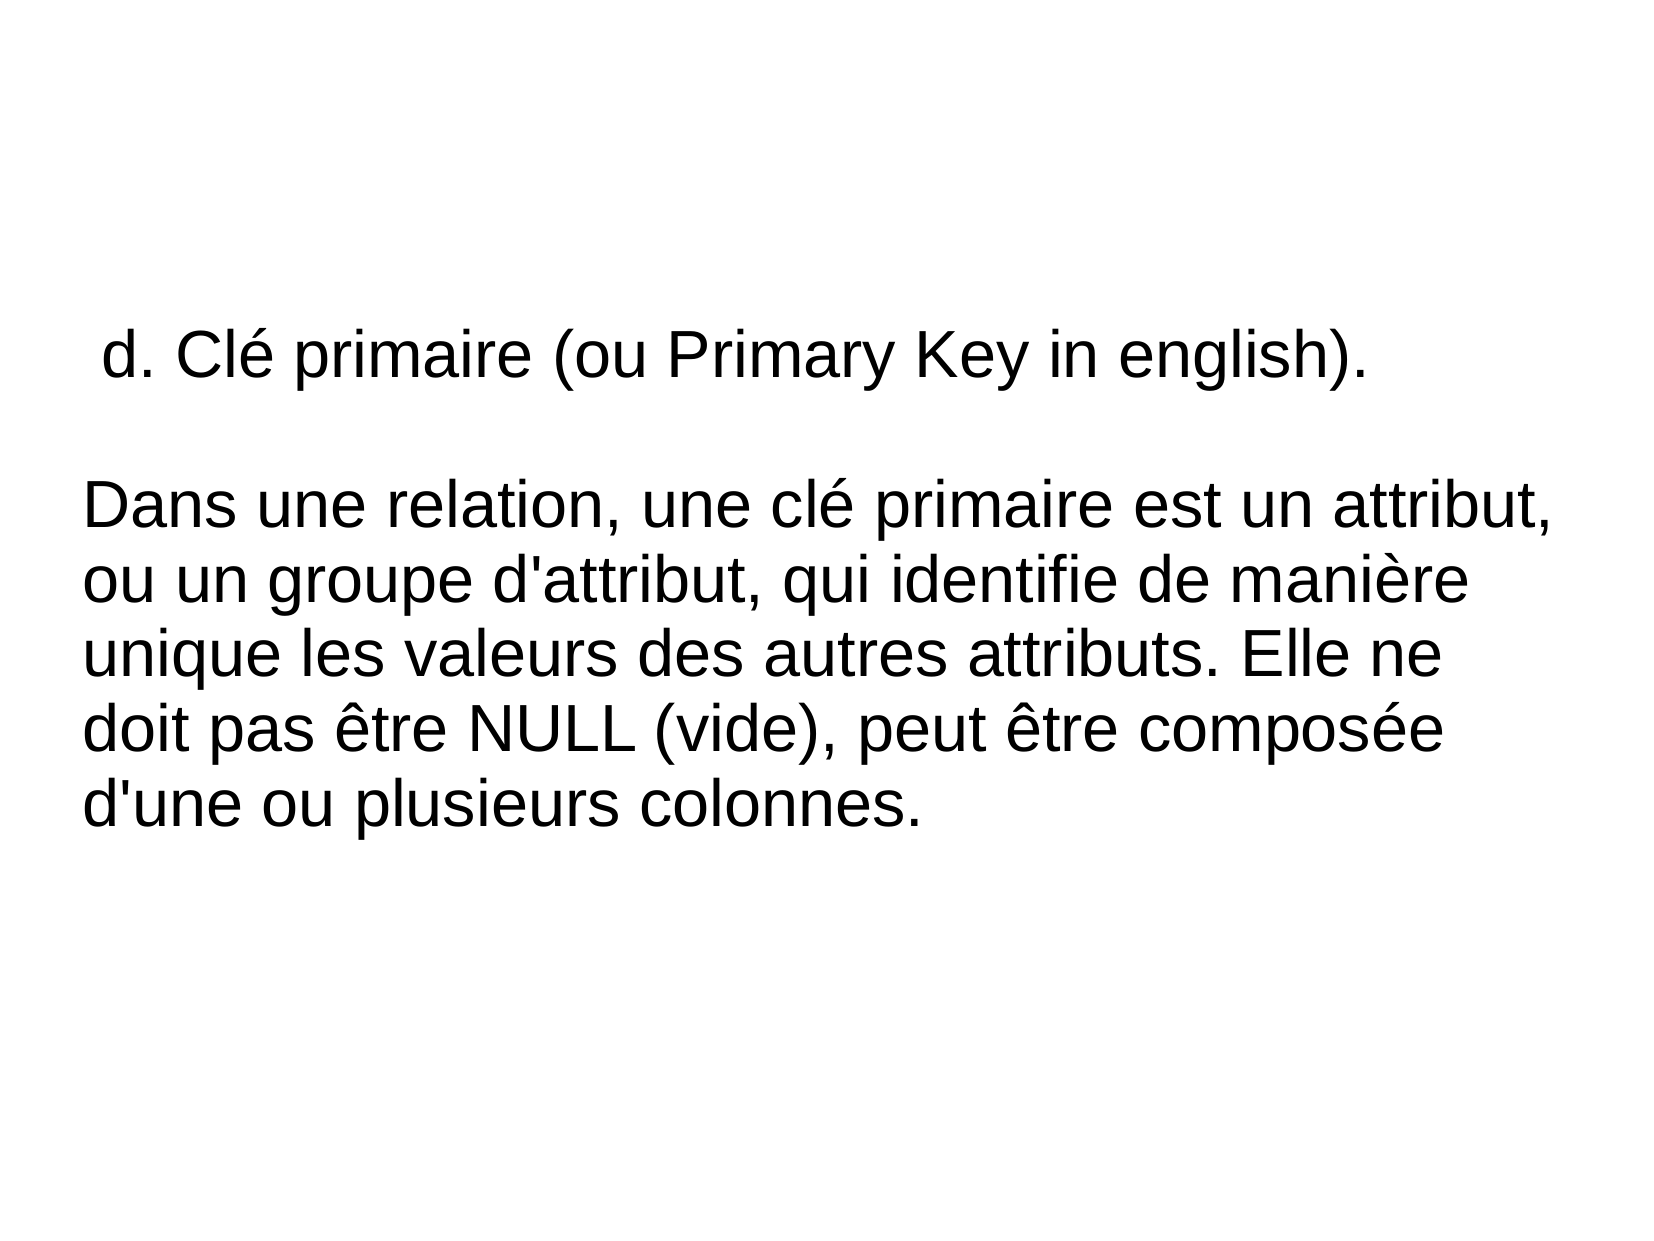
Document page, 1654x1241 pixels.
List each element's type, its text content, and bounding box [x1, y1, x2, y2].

subtitle d. Clé primaire (ou Primary Key in english). Dans une relation, une clé primaire est un attribut, ou un groupe d'attribut, qui identifie de manière unique les valeurs des autres attributs. Elle ne doit pas être NULL (vide), peut être composée d'une ou plusieurs colonnes. [82, 49, 1571, 1109]
